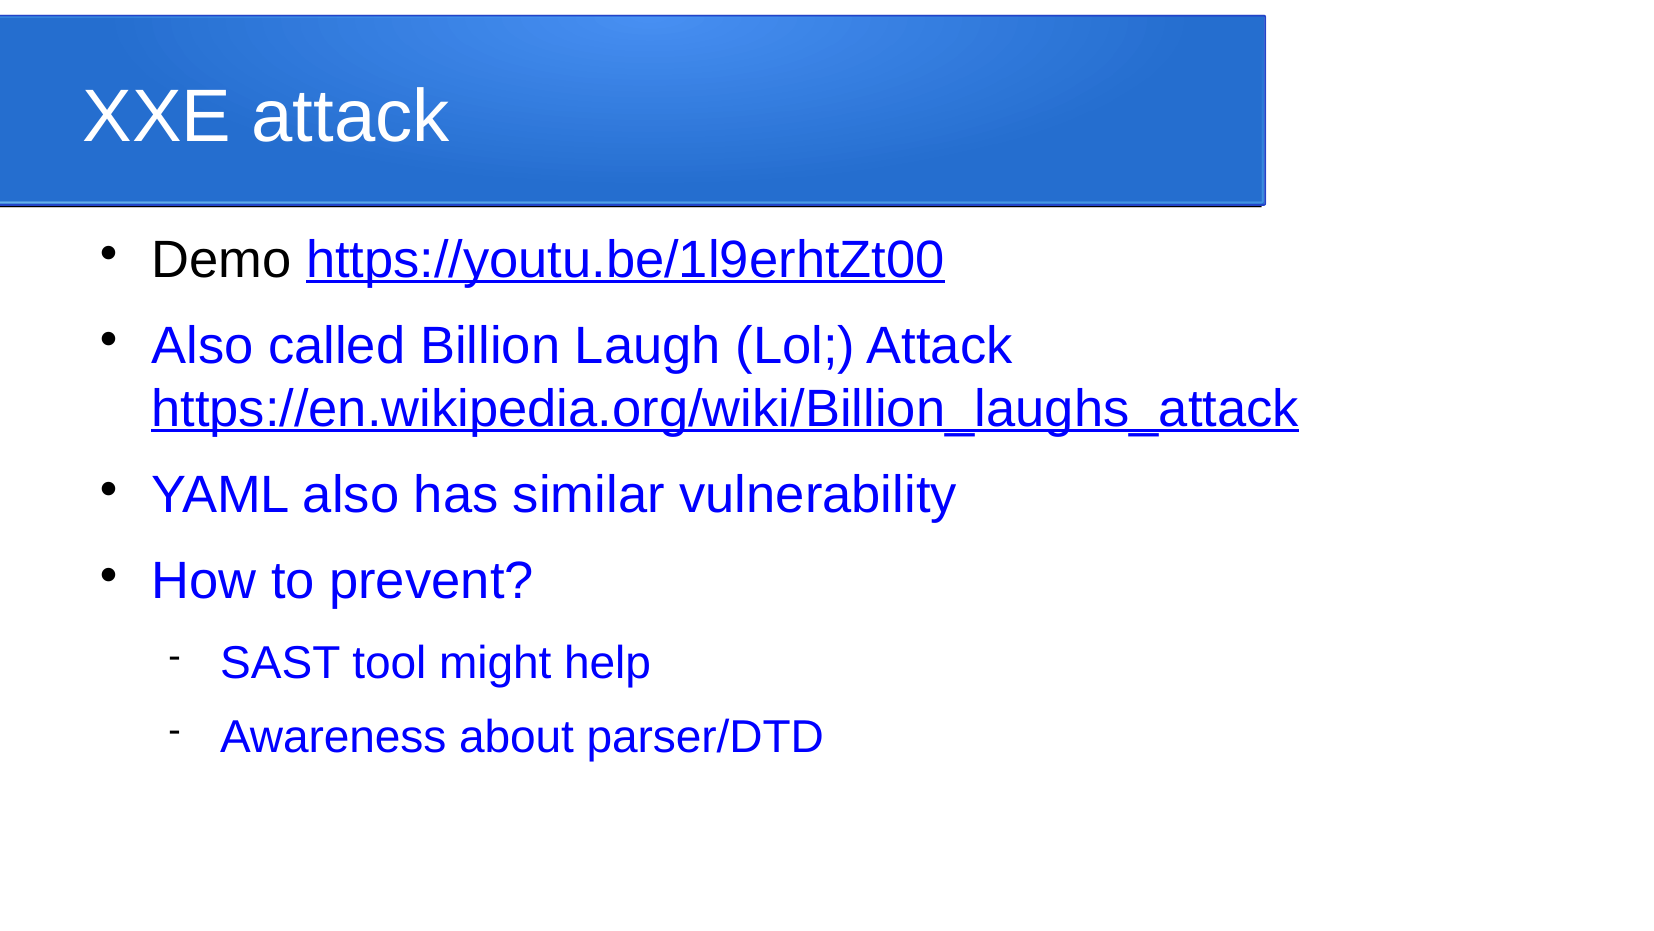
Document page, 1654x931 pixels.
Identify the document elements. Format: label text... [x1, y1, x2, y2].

picture [0, 13, 1269, 211]
text_box Demo https://youtu.be/1l9erhtZt00 Also called Billion Laugh (Lol;) Attack https://en.wikipedia.org/wiki/Billion_laughs_attack YAML also has similar vulnerability How to prevent? SAST tool might help Awareness about parser/DTD [82, 224, 1571, 764]
text_box XXE attack [82, 35, 1235, 189]
